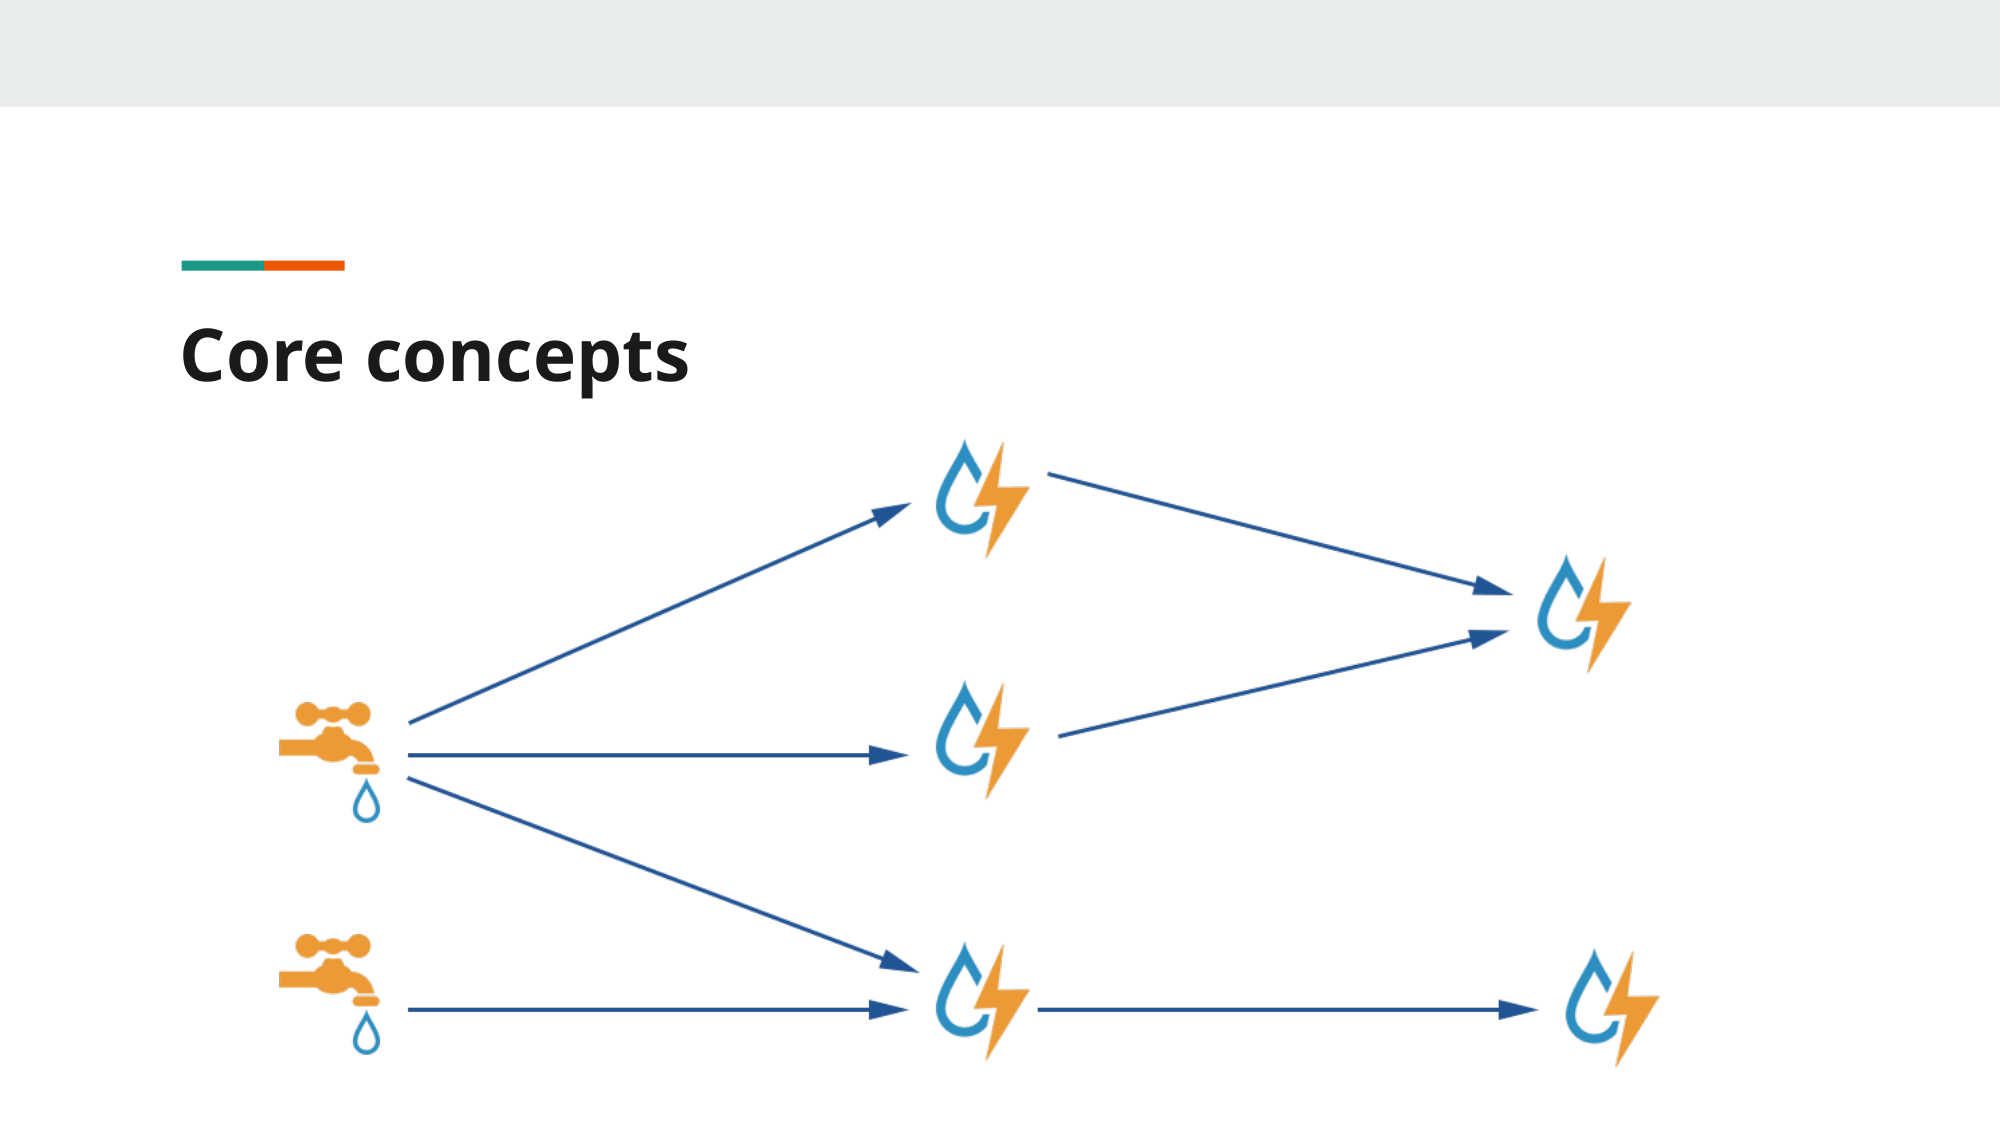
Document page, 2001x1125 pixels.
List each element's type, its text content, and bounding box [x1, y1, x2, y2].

title Core concepts [159, 288, 1842, 406]
picture [159, 405, 1767, 1075]
